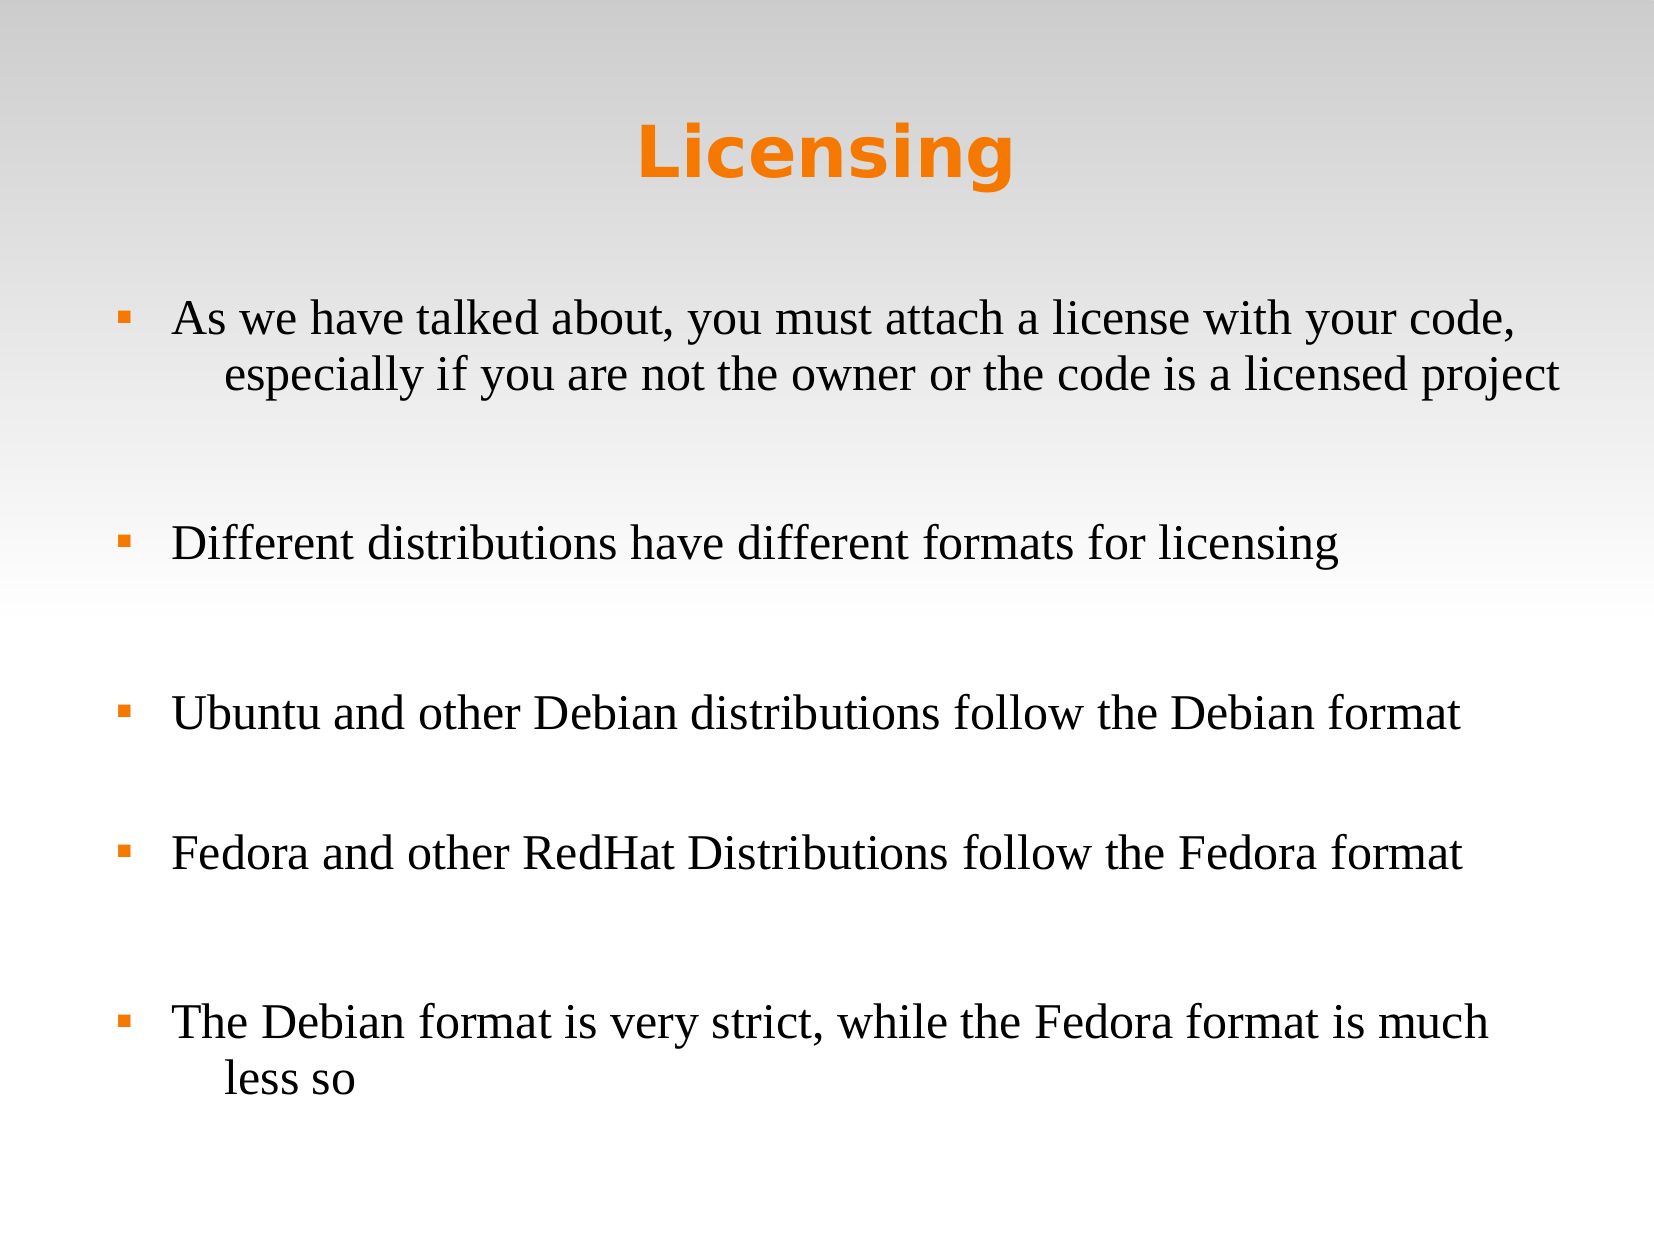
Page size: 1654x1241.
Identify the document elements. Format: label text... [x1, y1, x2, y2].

list As we have talked about, you must attach a license with your code, especially if you are not the owner or the code is a licensed project Different distributions have different formats for licensing Ubuntu and other Debian distributions follow the Debian format Fedora and other RedHat Distributions follow the Fedora format The Debian format is very strict, while the Fedora format is much less so [82, 290, 1571, 1241]
title Licensing [82, 49, 1571, 257]
